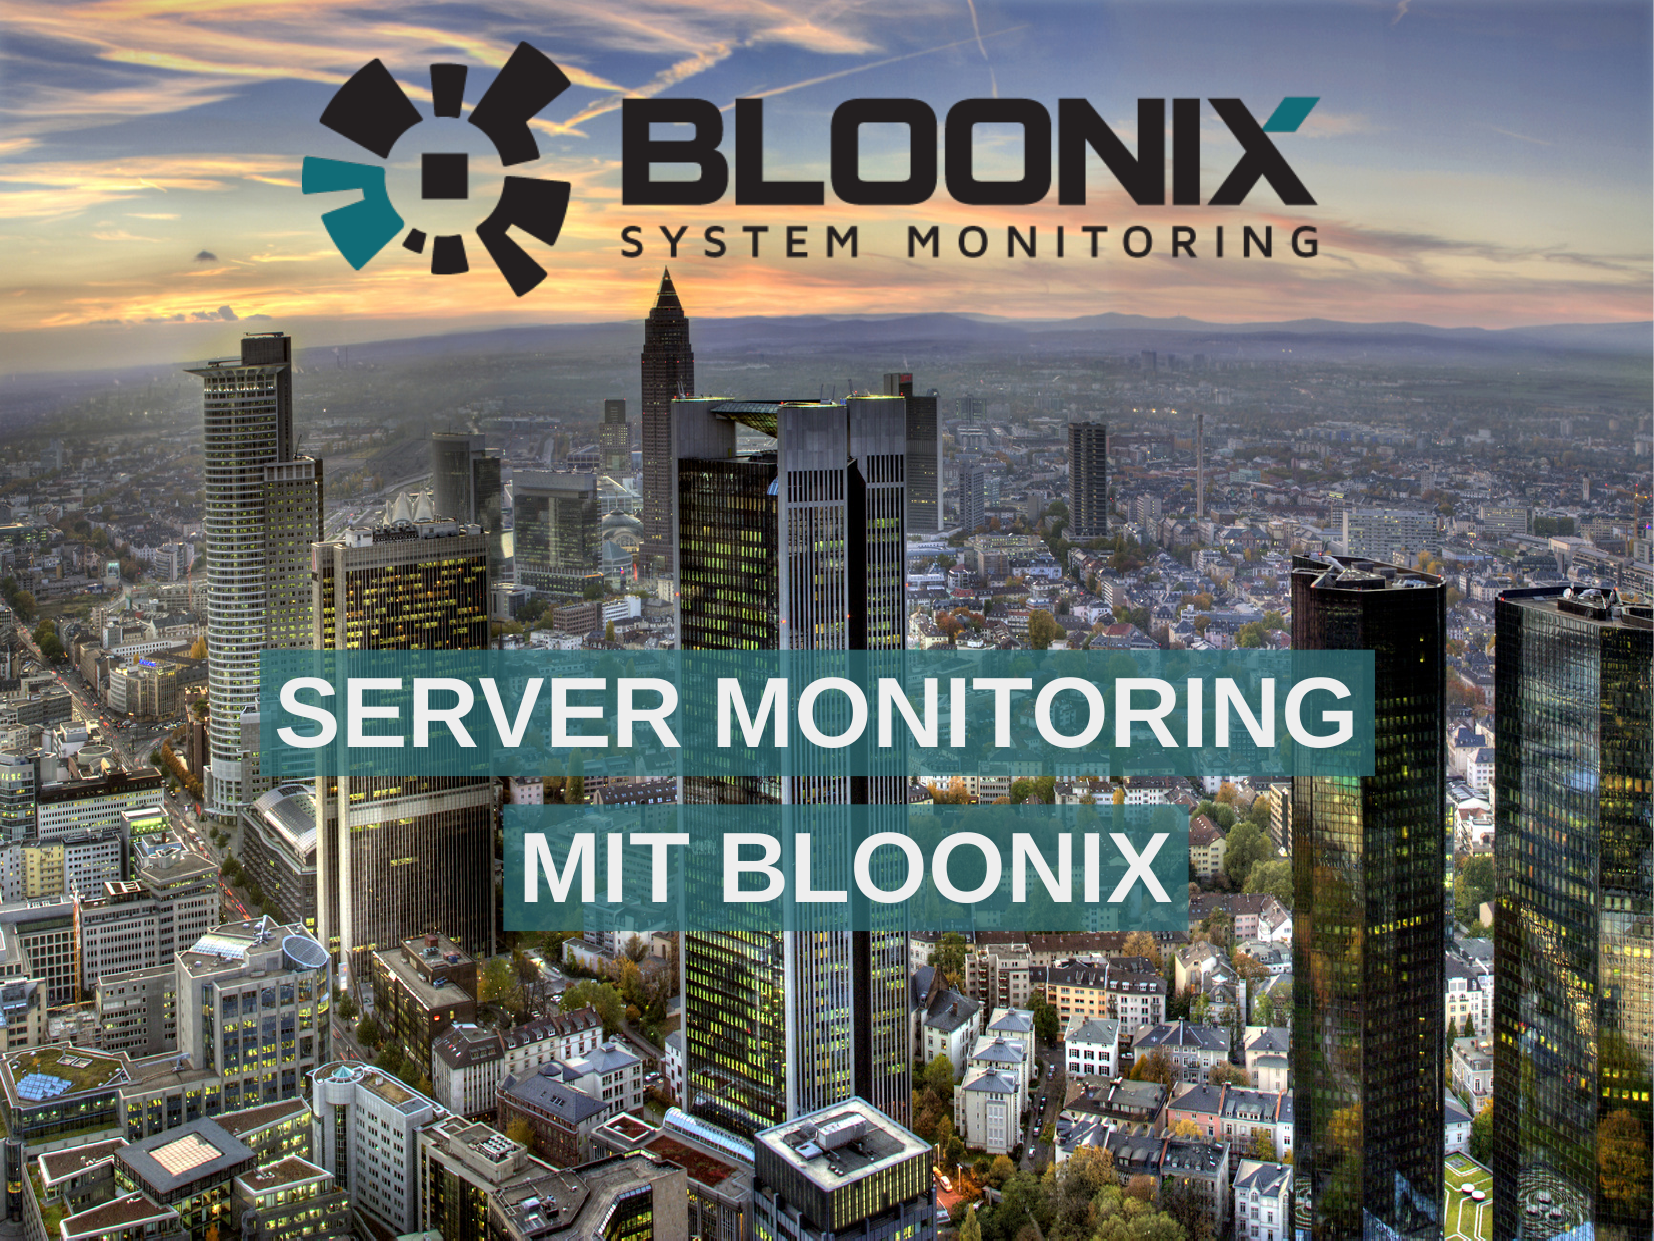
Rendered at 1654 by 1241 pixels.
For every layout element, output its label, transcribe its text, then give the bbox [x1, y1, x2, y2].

text_box MIT BLOONIX [503, 804, 1189, 932]
picture [0, 0, 1654, 1241]
text_box SERVER MONITORING [259, 649, 1375, 777]
